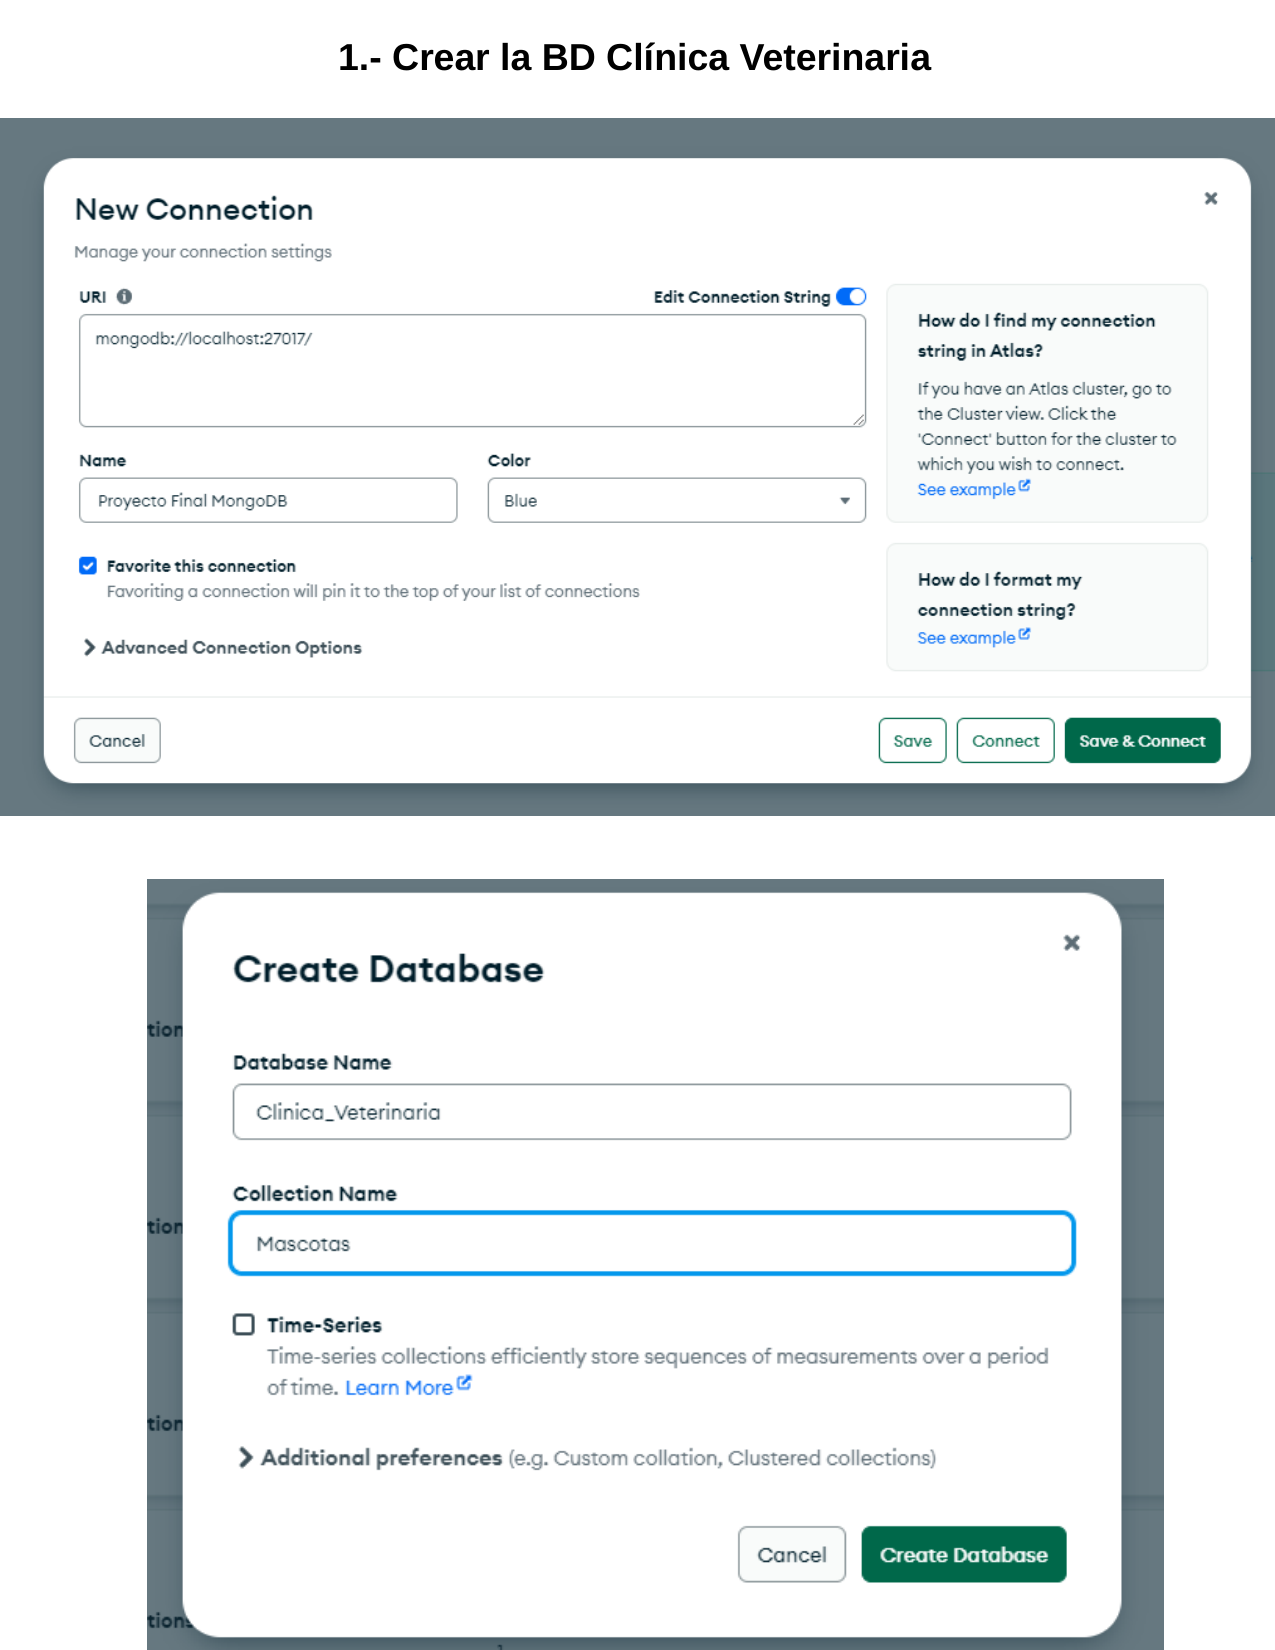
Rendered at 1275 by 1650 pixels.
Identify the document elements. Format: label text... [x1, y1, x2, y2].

picture [0, 118, 1275, 816]
text_box 1.- Crear la BD Clínica Veterinaria [265, 29, 1004, 89]
picture [147, 879, 1164, 1650]
